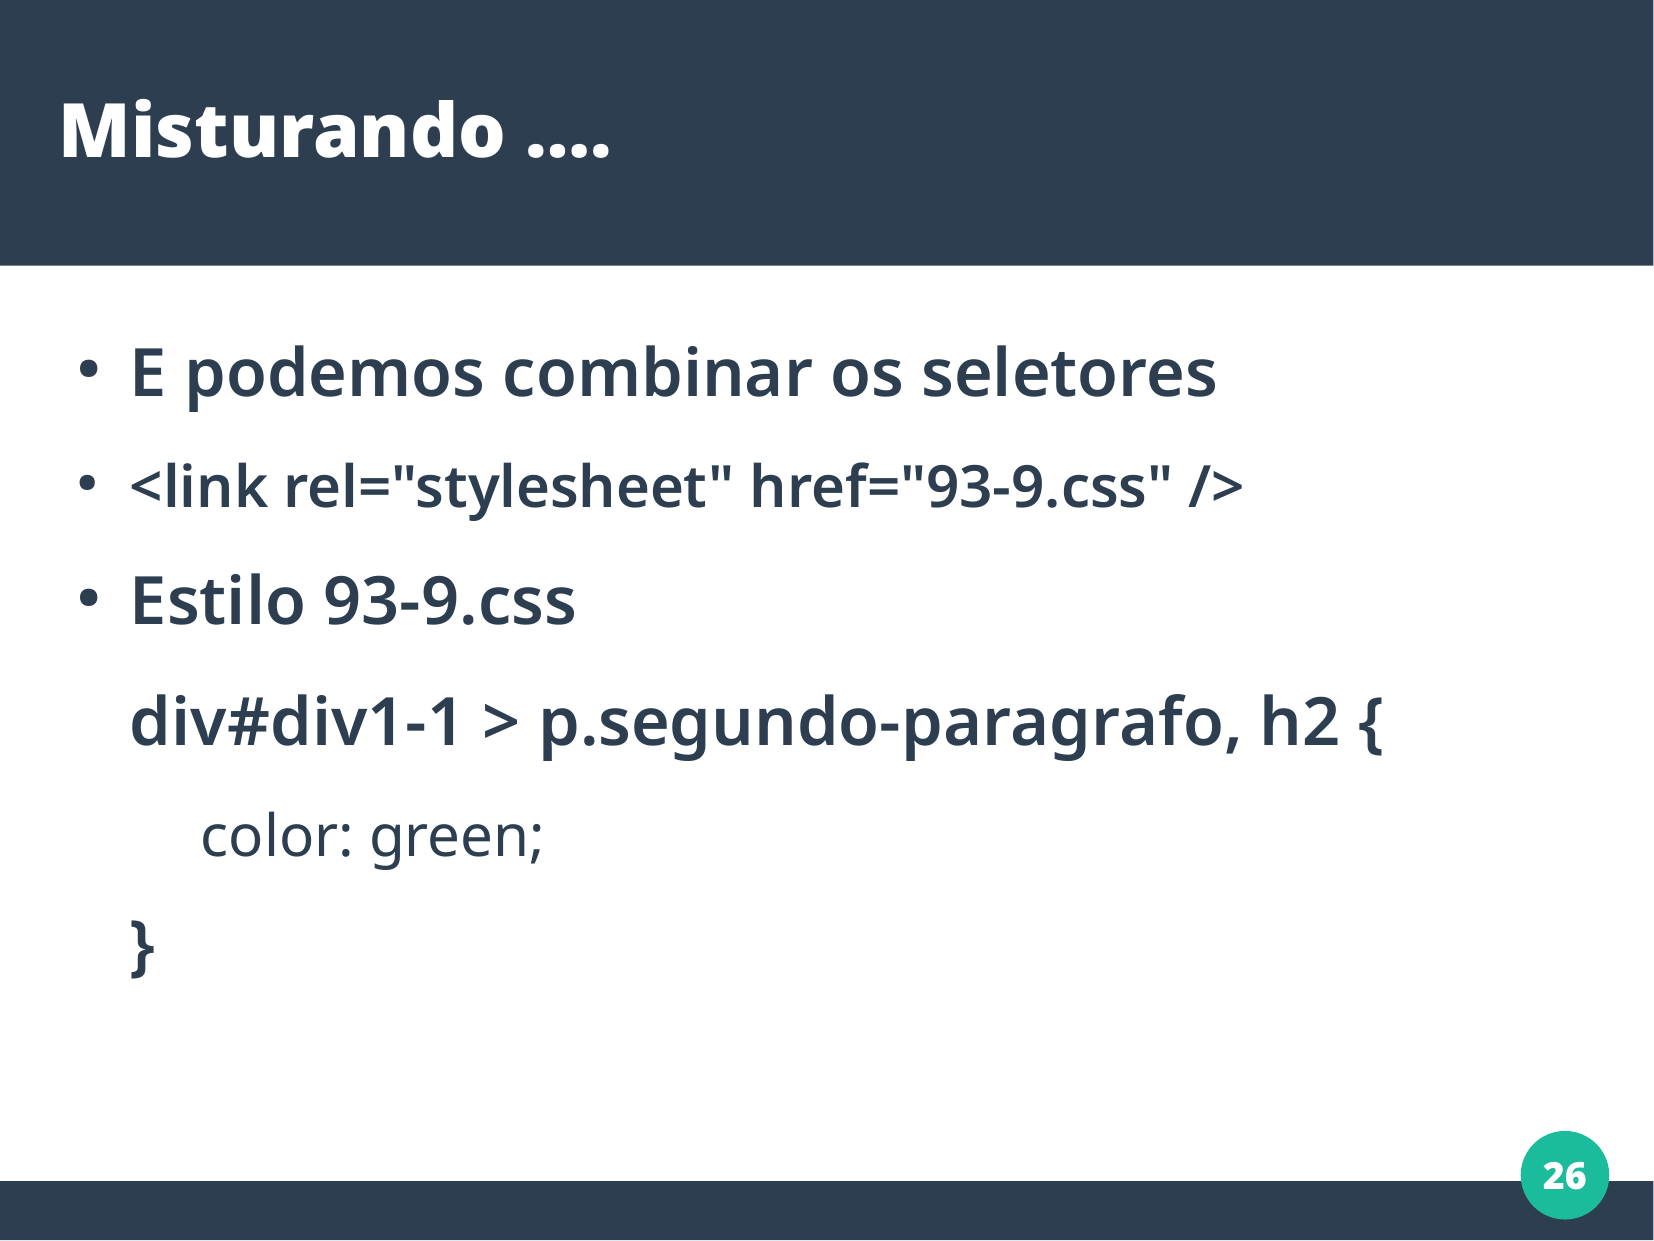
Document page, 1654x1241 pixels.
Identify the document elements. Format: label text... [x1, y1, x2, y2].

list E podemos combinar os seletores <link rel="stylesheet" href="93-9.css" /> Estilo 93-9.css div#div1-1 > p.segundo-paragrafo, h2 { color: green; } [59, 324, 1595, 1152]
title Misturando …. [59, 49, 1595, 207]
